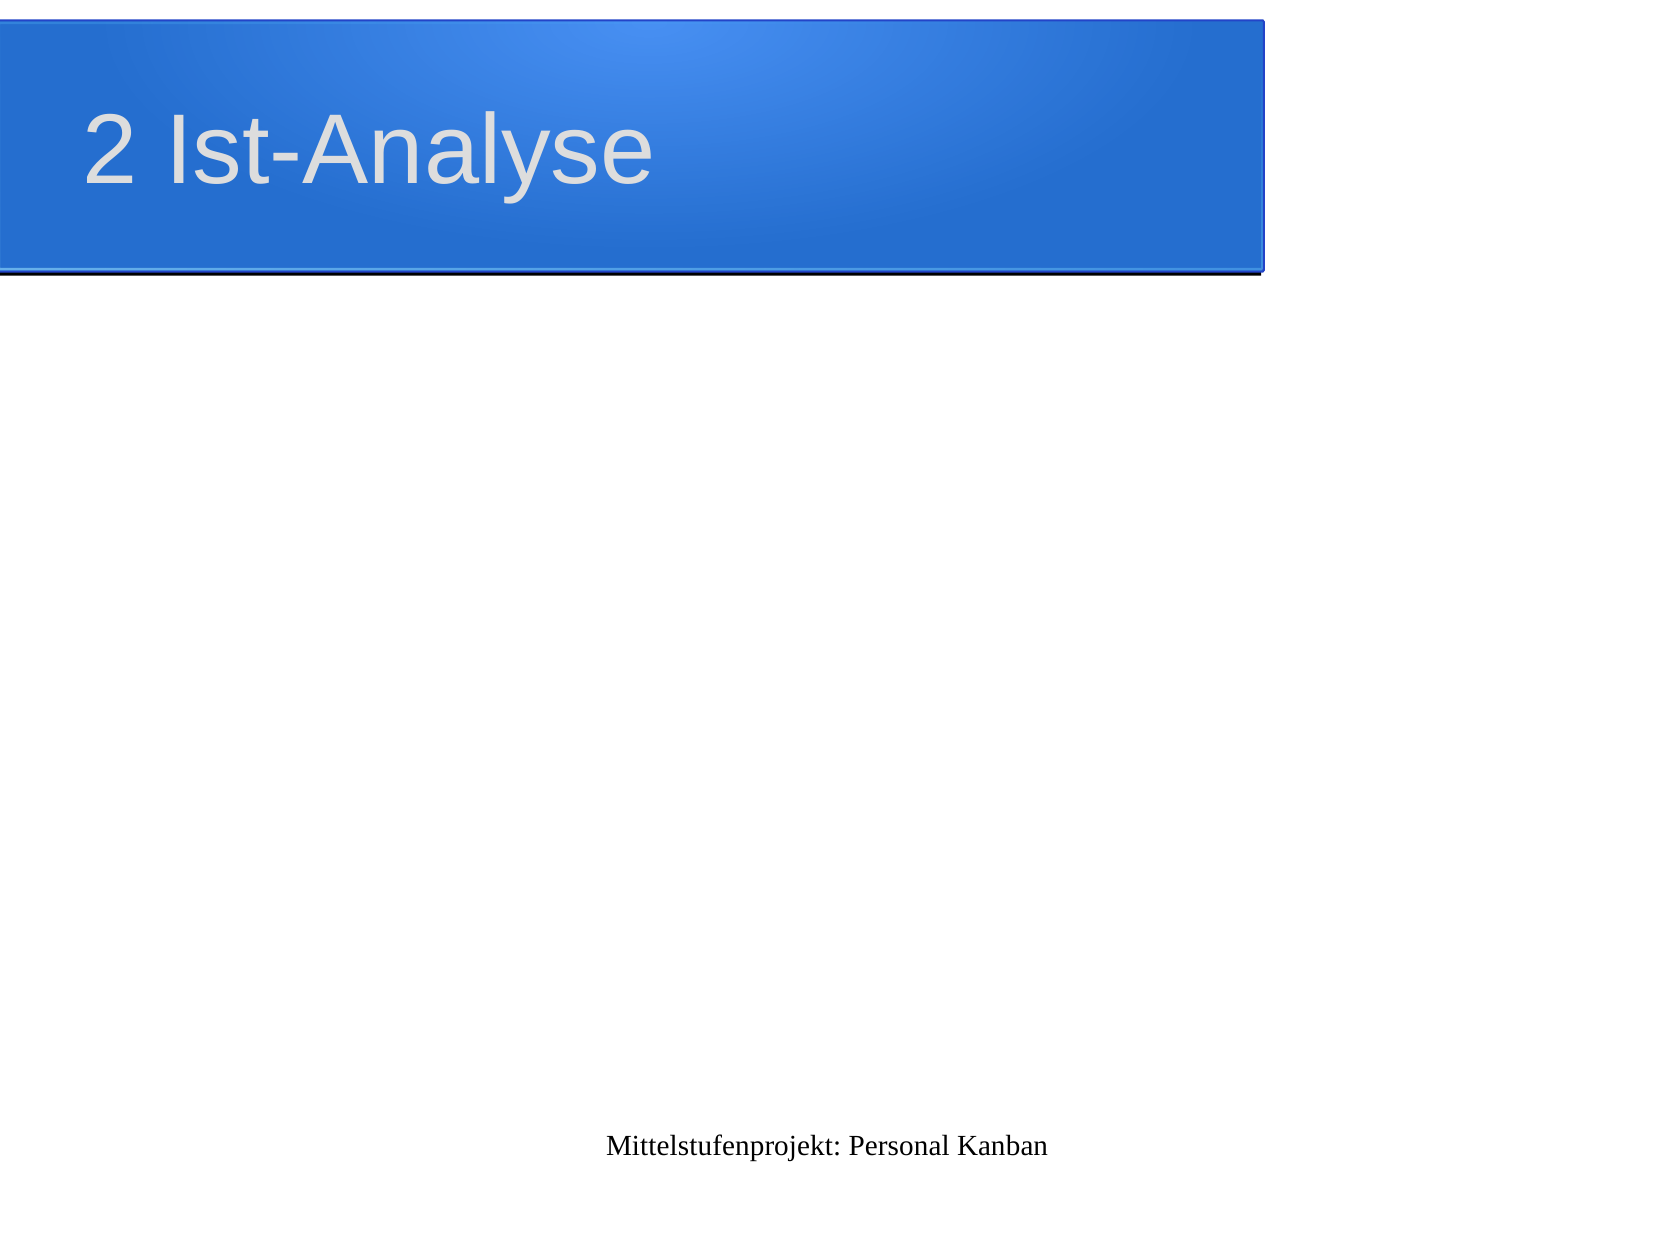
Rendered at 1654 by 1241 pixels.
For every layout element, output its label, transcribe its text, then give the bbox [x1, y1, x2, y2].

title 2 Ist-Analyse [82, 47, 1235, 252]
